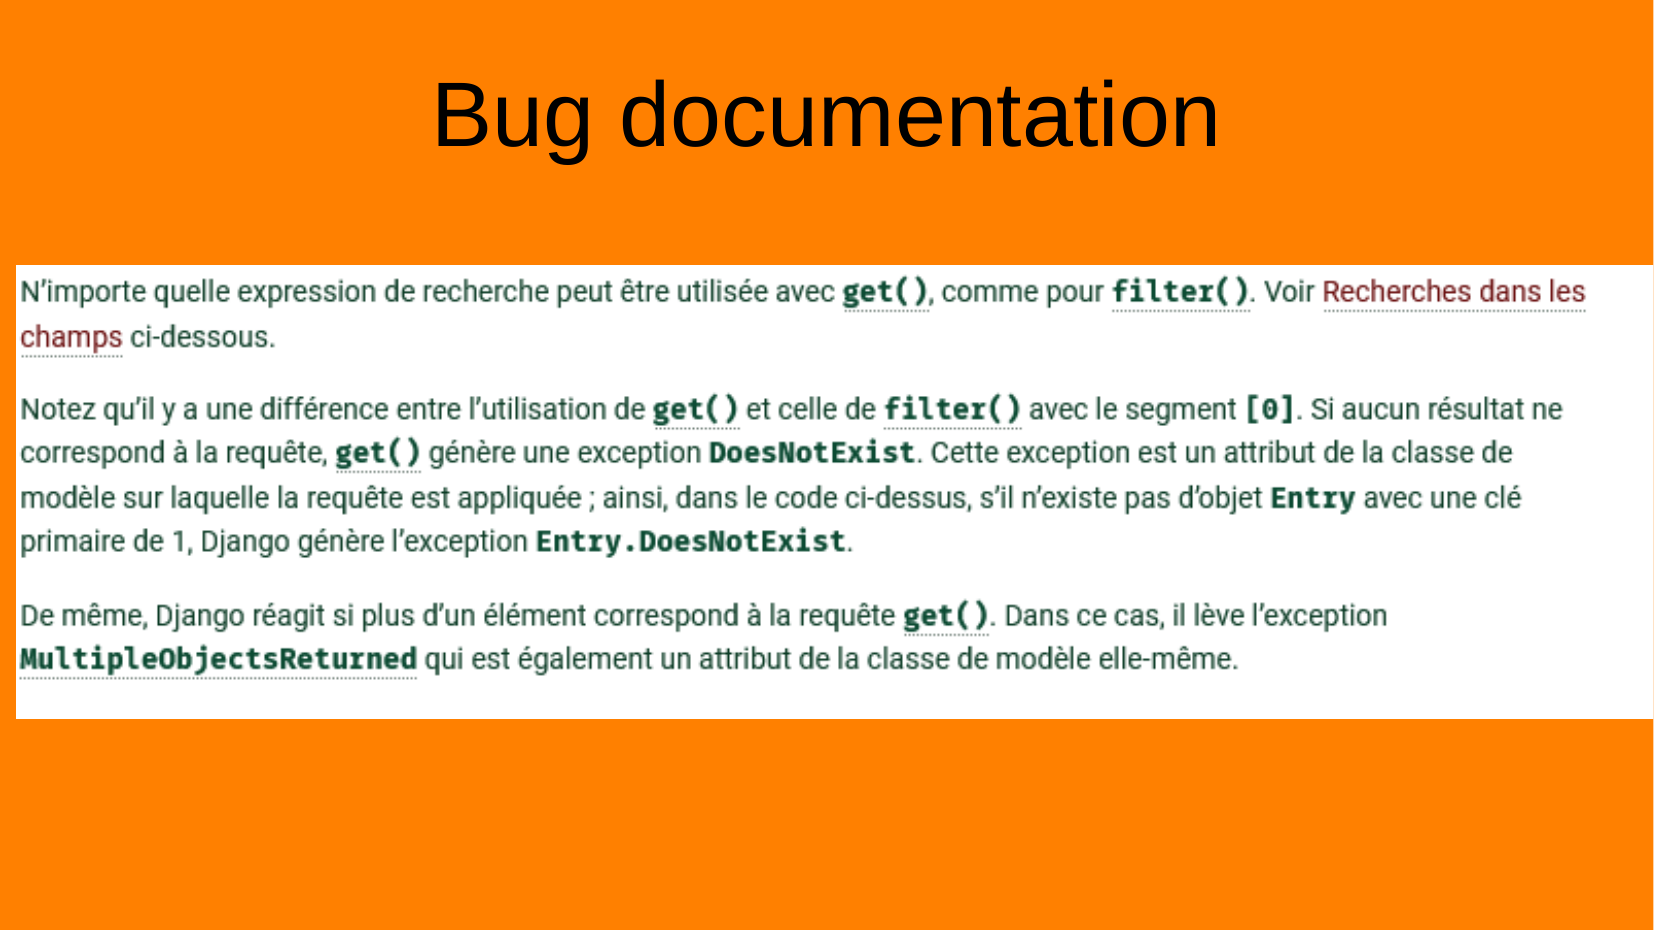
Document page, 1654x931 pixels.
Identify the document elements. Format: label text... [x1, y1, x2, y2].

title Bug documentation [82, 37, 1571, 193]
picture [16, 265, 1654, 719]
